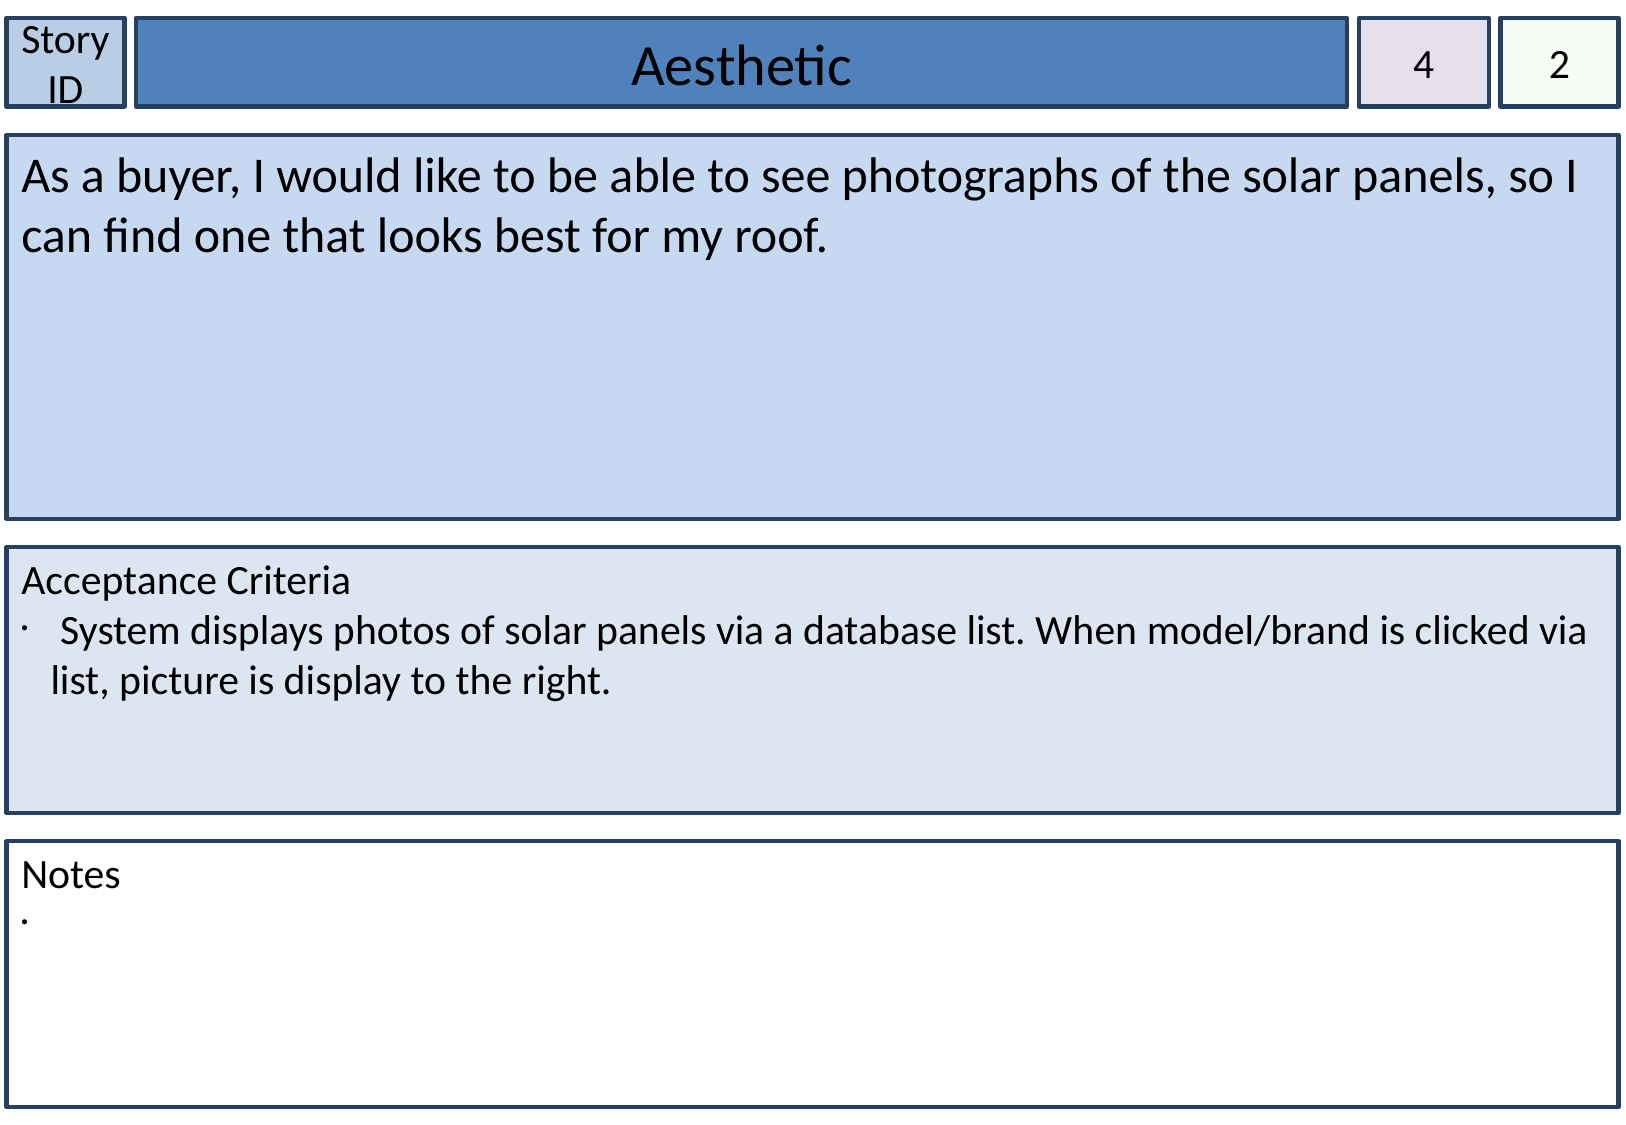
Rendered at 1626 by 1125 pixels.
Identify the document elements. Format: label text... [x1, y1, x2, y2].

text_box Acceptance Criteria System displays photos of solar panels via a database list. When model/brand is clicked via list, picture is display to the right. [6, 547, 1619, 813]
text_box Story ID [6, 17, 125, 107]
text_box Aesthetic [136, 17, 1347, 107]
text_box As a buyer, I would like to be able to see photographs of the solar panels, so I can find one that looks best for my roof. [6, 134, 1619, 519]
text_box 4 [1358, 17, 1489, 107]
text_box Notes [6, 841, 1619, 1107]
text_box 2 [1500, 17, 1619, 107]
